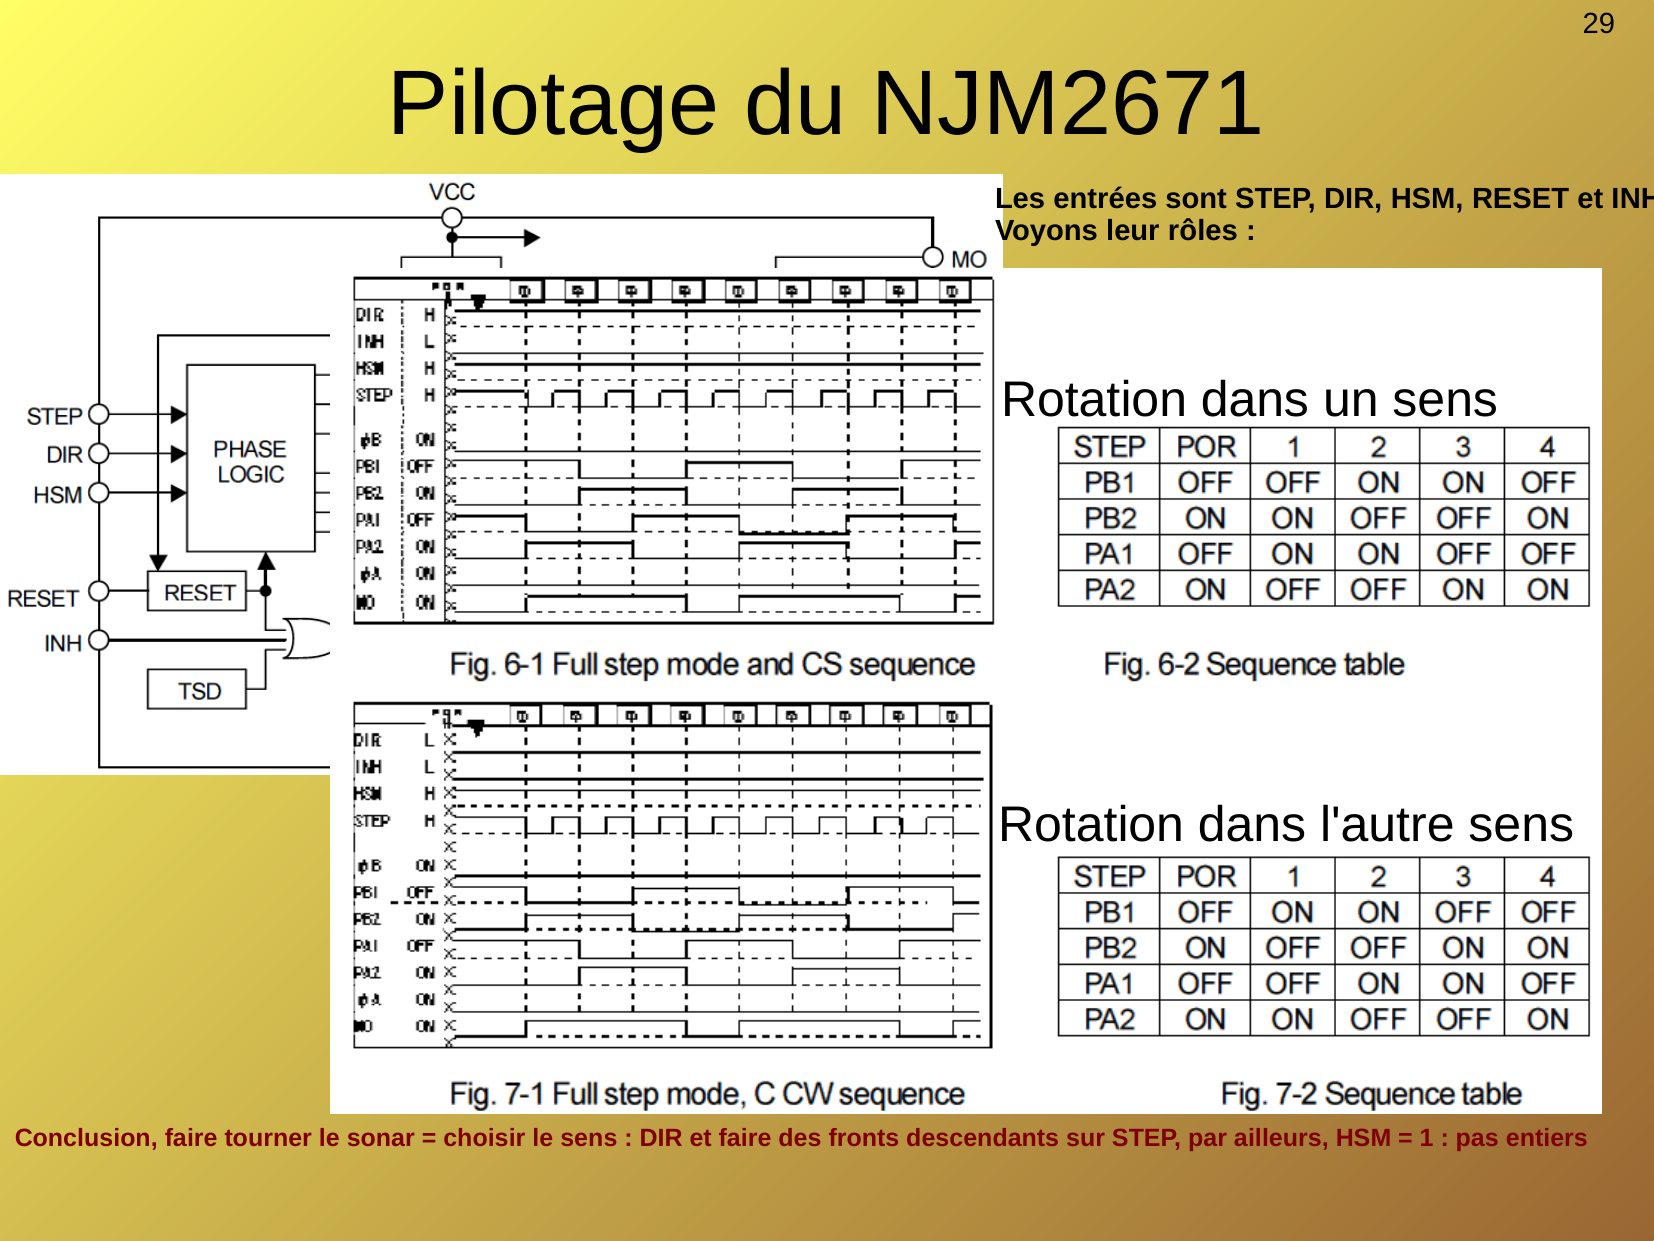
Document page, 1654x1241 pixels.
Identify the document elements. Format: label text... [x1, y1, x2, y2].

title Pilotage du NJM2671 [82, 42, 1571, 146]
text_box Conclusion, faire tourner le sonar = choisir le sens : DIR et faire des fronts descendants sur STEP, par ailleurs, HSM = 1 : pas entiers [0, 1116, 1618, 1161]
text_box Les entrées sont STEP, DIR, HSM, RESET et INH. Voyons leur rôles : [980, 174, 1654, 257]
text_box Rotation dans l'autre sens [983, 788, 1607, 860]
text_box Rotation dans un sens [986, 363, 1610, 435]
picture [0, 174, 1602, 1114]
text_box <numéro> [1567, 0, 1654, 48]
